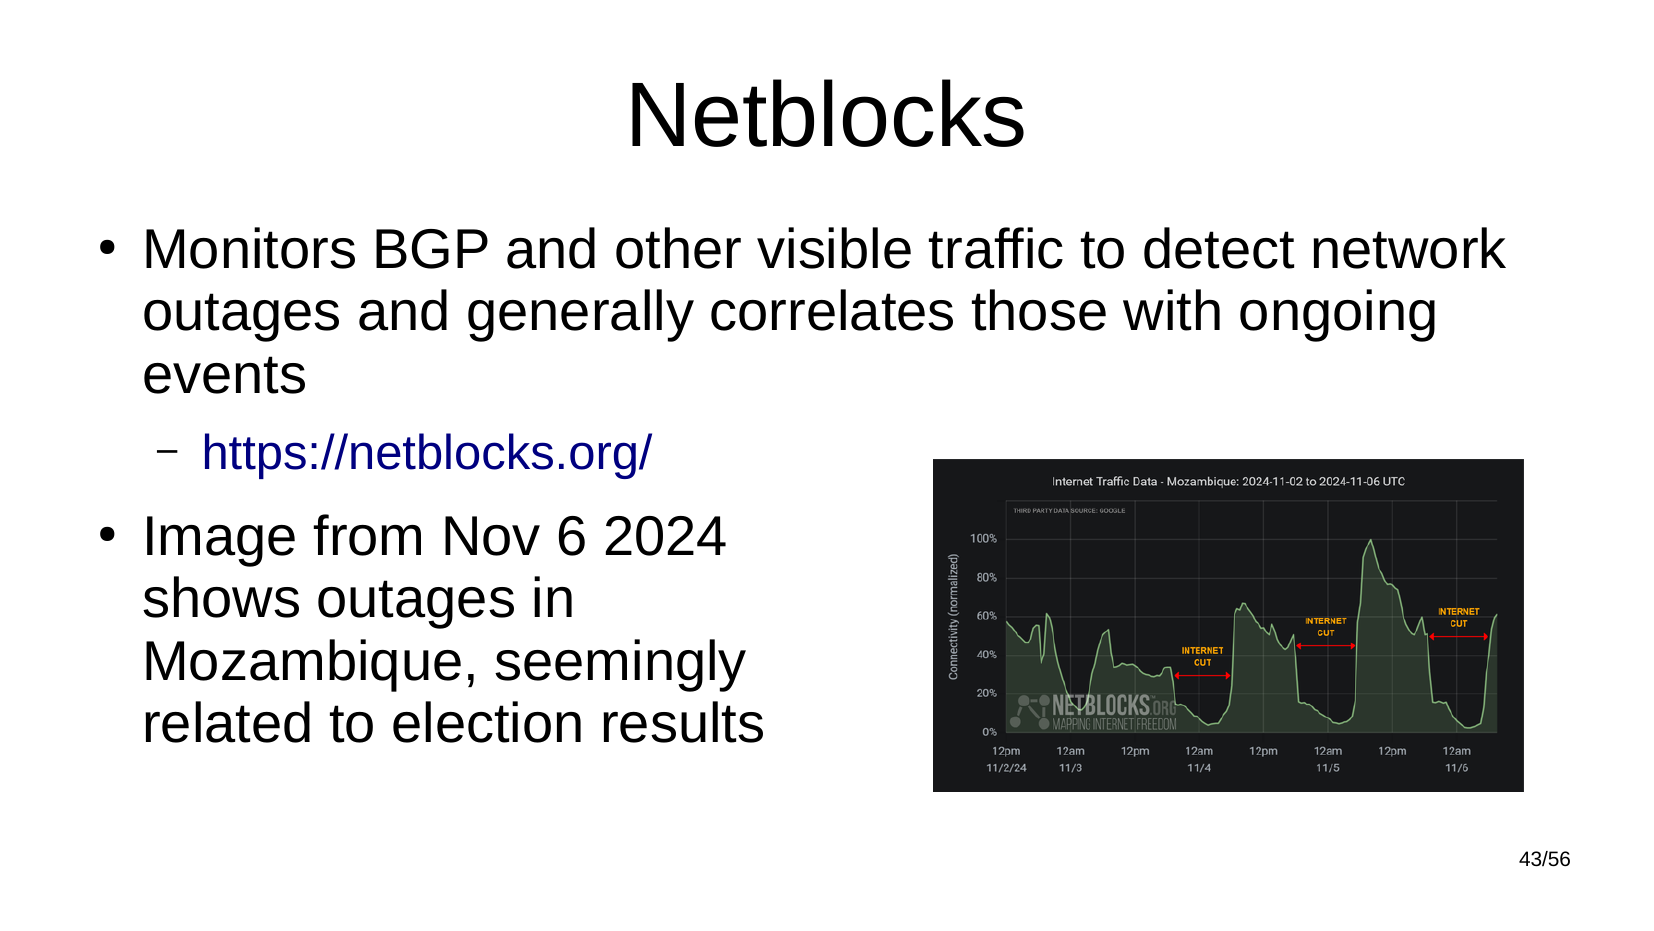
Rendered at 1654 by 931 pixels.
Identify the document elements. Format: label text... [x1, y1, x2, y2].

picture [933, 459, 1524, 792]
title Netblocks [82, 37, 1571, 193]
list Monitors BGP and other visible traffic to detect network outages and generally correlates those with ongoing events https://netblocks.org/ Image from Nov 6 2024 shows outages in Mozambique, seemingly related to election results [82, 217, 1571, 758]
